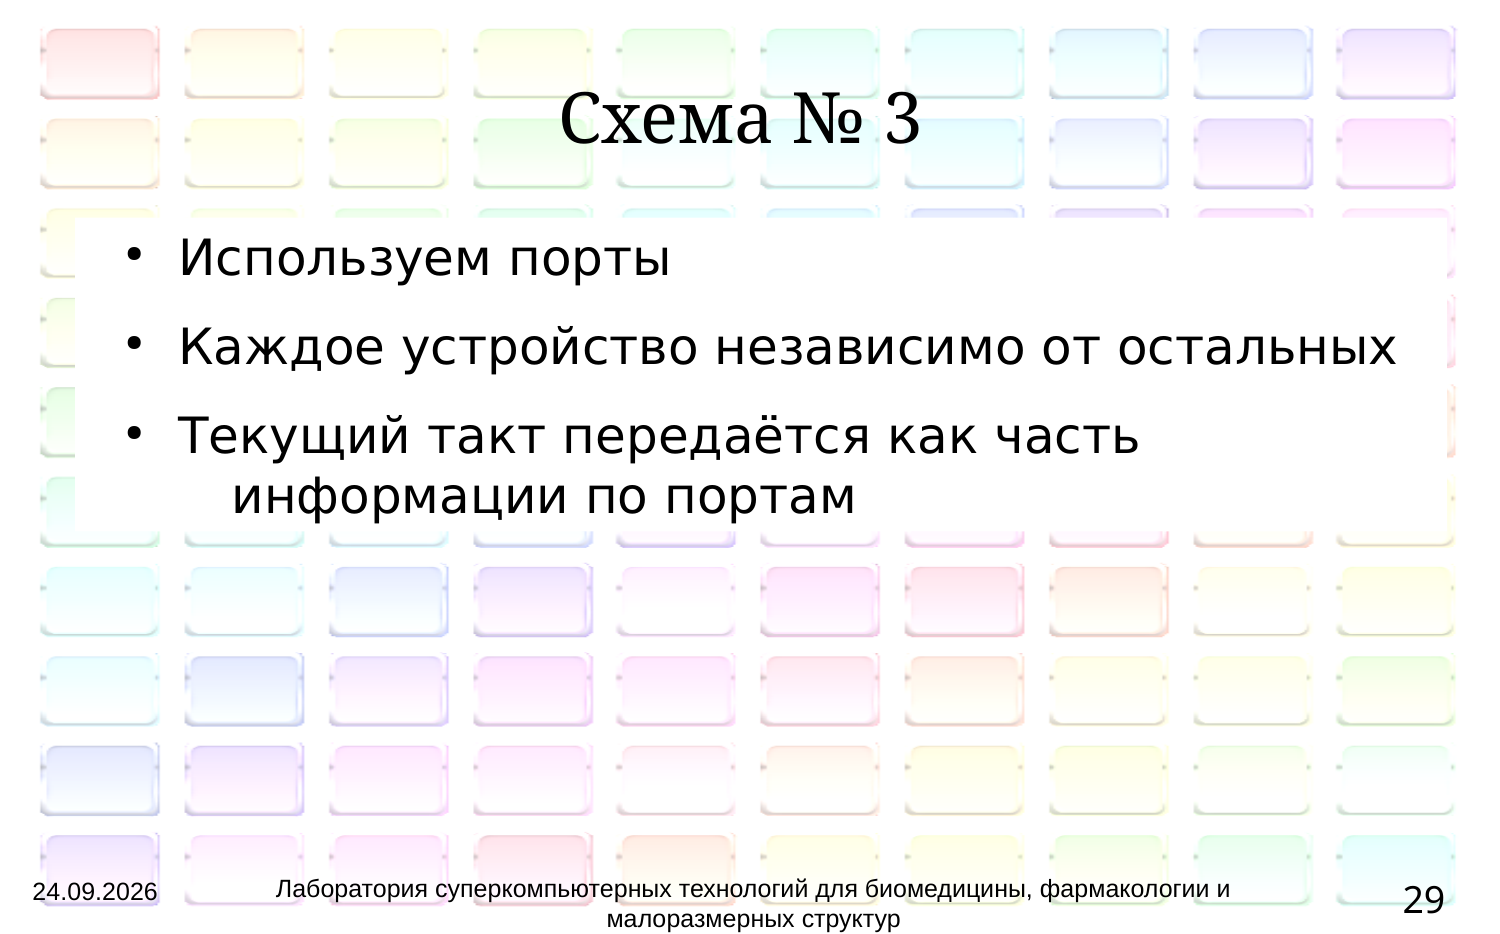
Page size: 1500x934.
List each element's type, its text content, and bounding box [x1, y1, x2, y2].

text_box 18.11.2012 [17, 868, 184, 918]
title Схема № 3 [75, 65, 1426, 166]
text_box Лаборатория суперкомпьютерных технологий для биомедицины, фармакологии и малоразмерных структур [171, 864, 1338, 915]
text_box <number> [1387, 868, 1473, 918]
list Используем порты Каждое устройство независимо от остальных Текущий такт передаётся как часть информации по портам [75, 217, 1447, 532]
picture [0, 0, 1500, 933]
